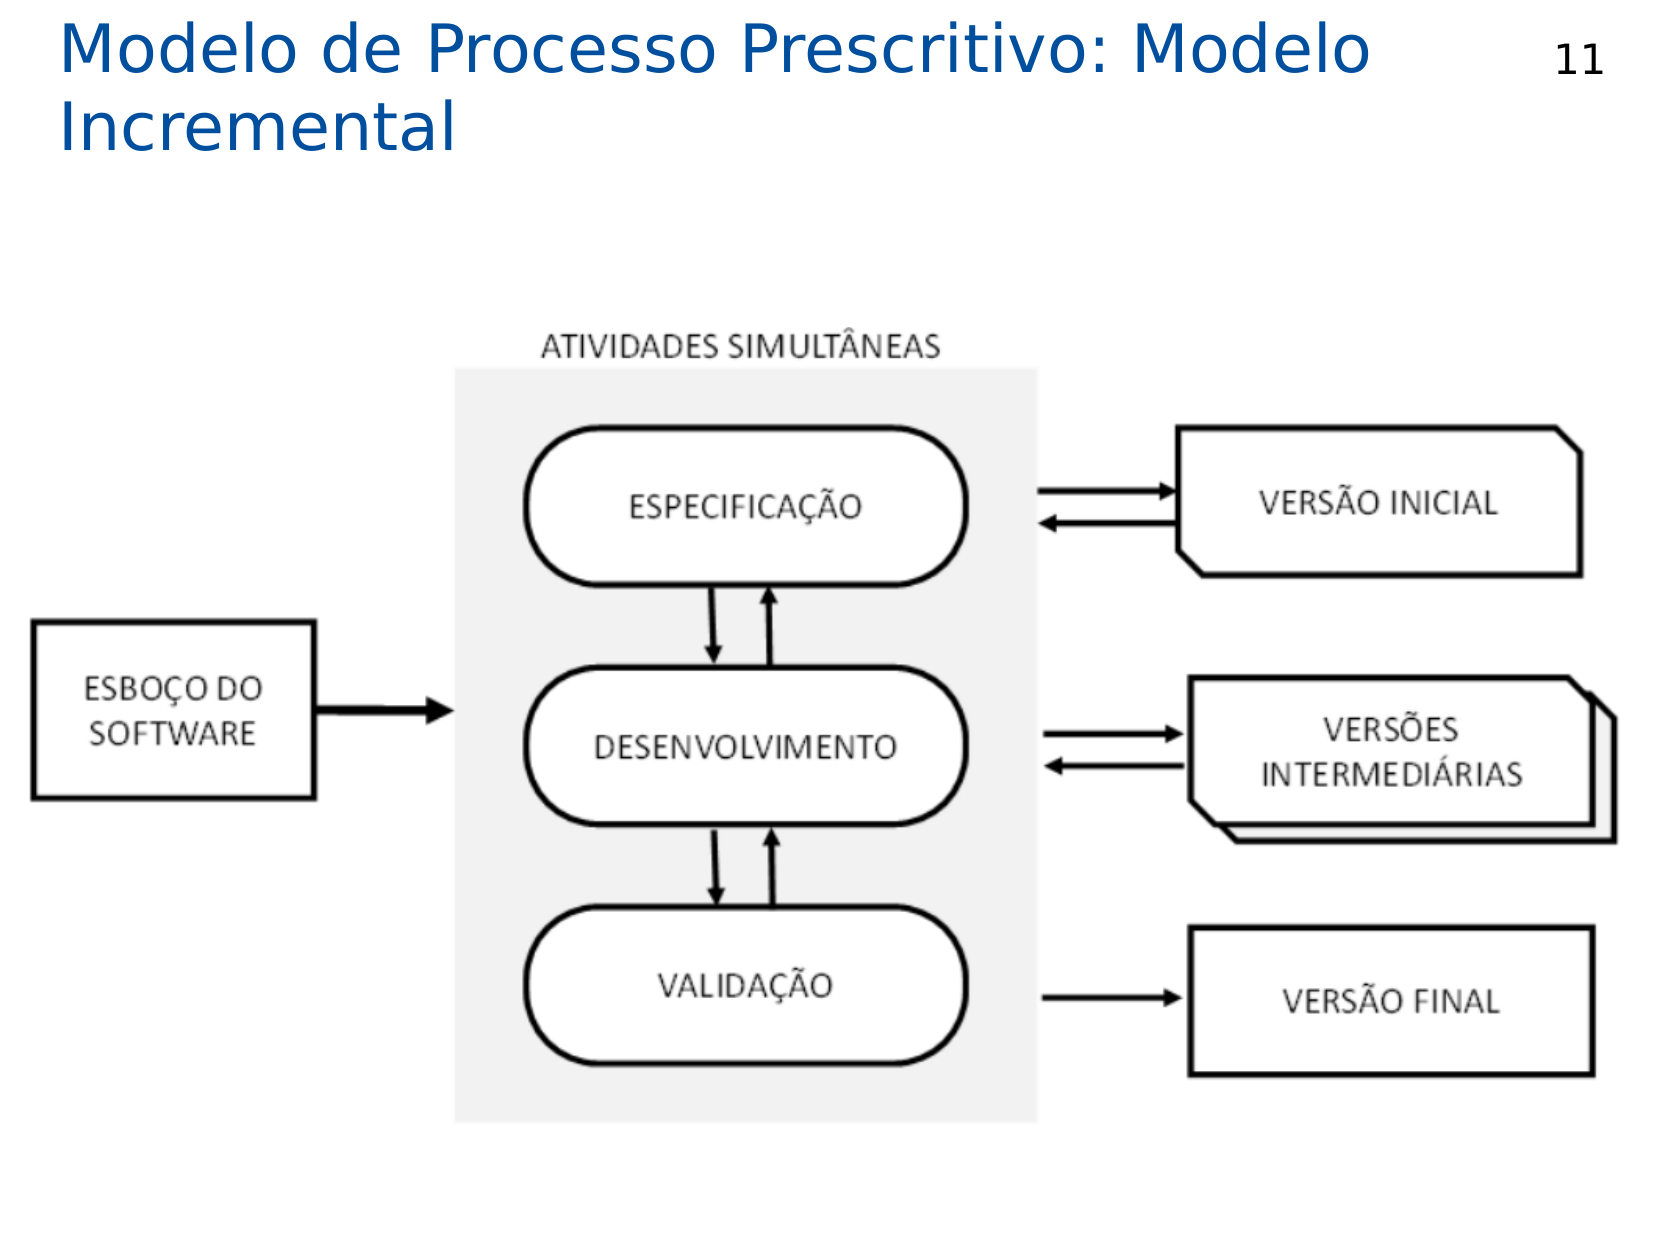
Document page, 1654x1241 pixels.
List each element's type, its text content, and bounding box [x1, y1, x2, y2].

title Modelo de Processo Prescritivo: Modelo Incremental [59, 10, 1506, 167]
picture [24, 327, 1626, 1131]
